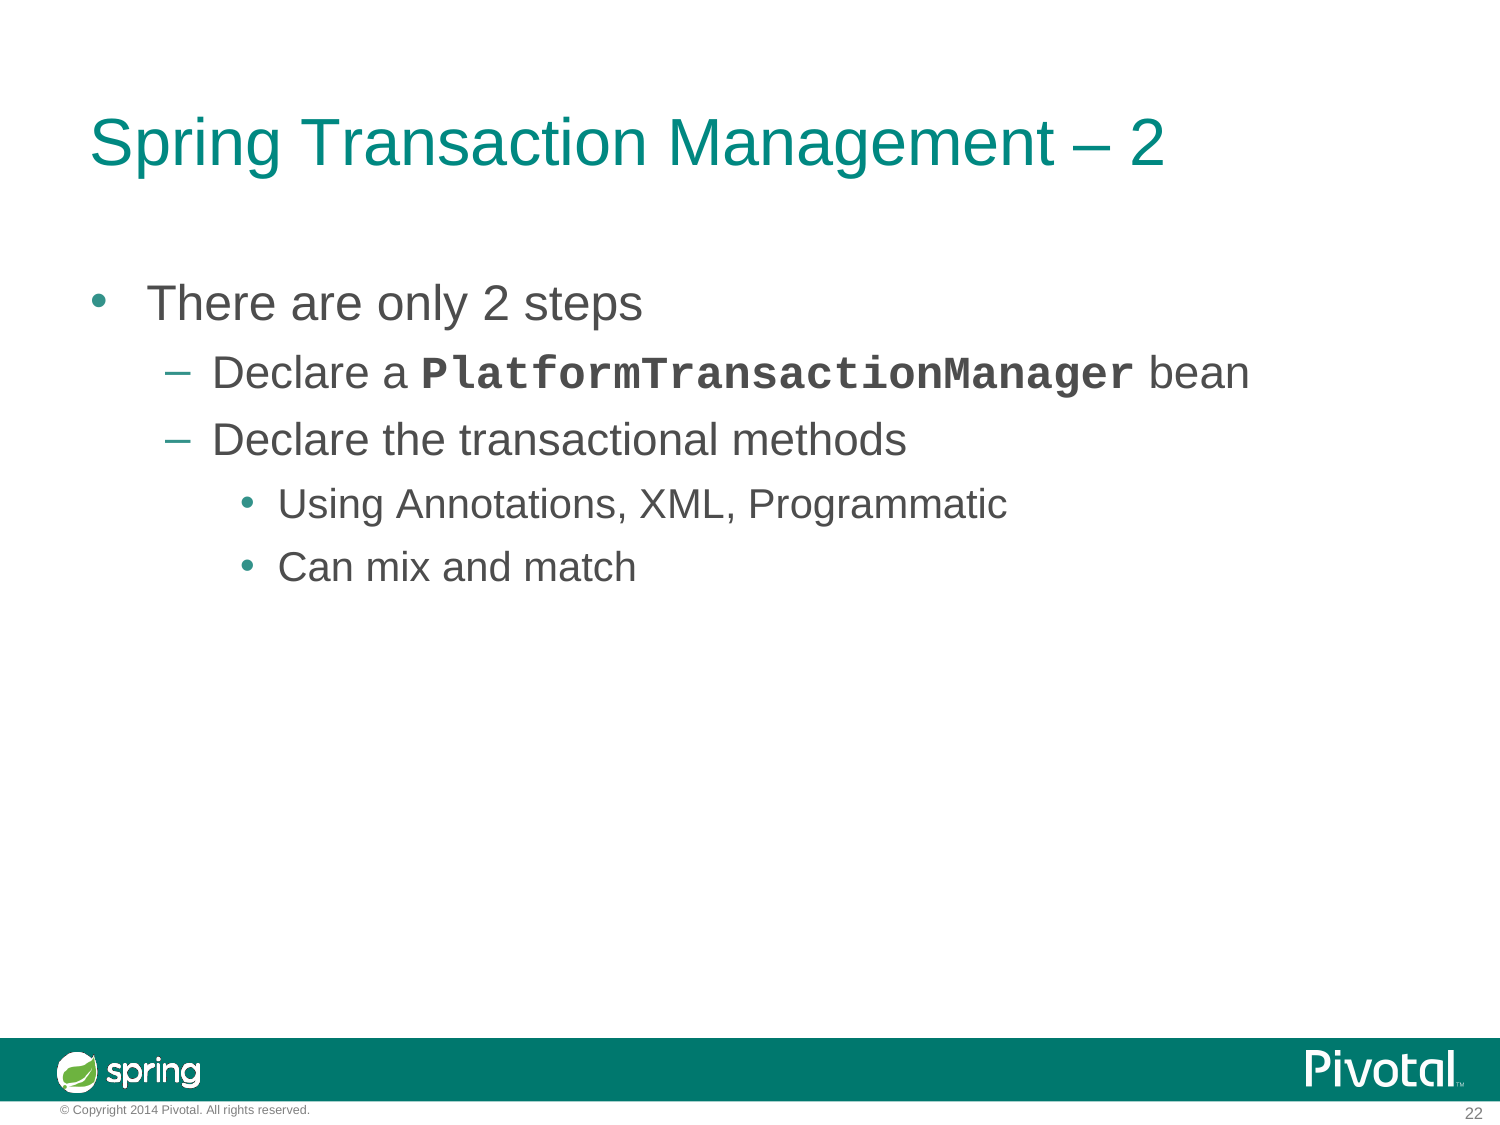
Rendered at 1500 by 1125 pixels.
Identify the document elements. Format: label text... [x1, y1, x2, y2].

picture [1306, 1050, 1464, 1087]
title Spring Transaction Management – 2 [75, 44, 1426, 233]
list There are only 2 steps Declare a PlatformTransactionManager bean Declare the transactional methods Using Annotations, XML, Programmatic Can mix and match [75, 262, 1426, 1005]
picture [32, 1041, 210, 1103]
